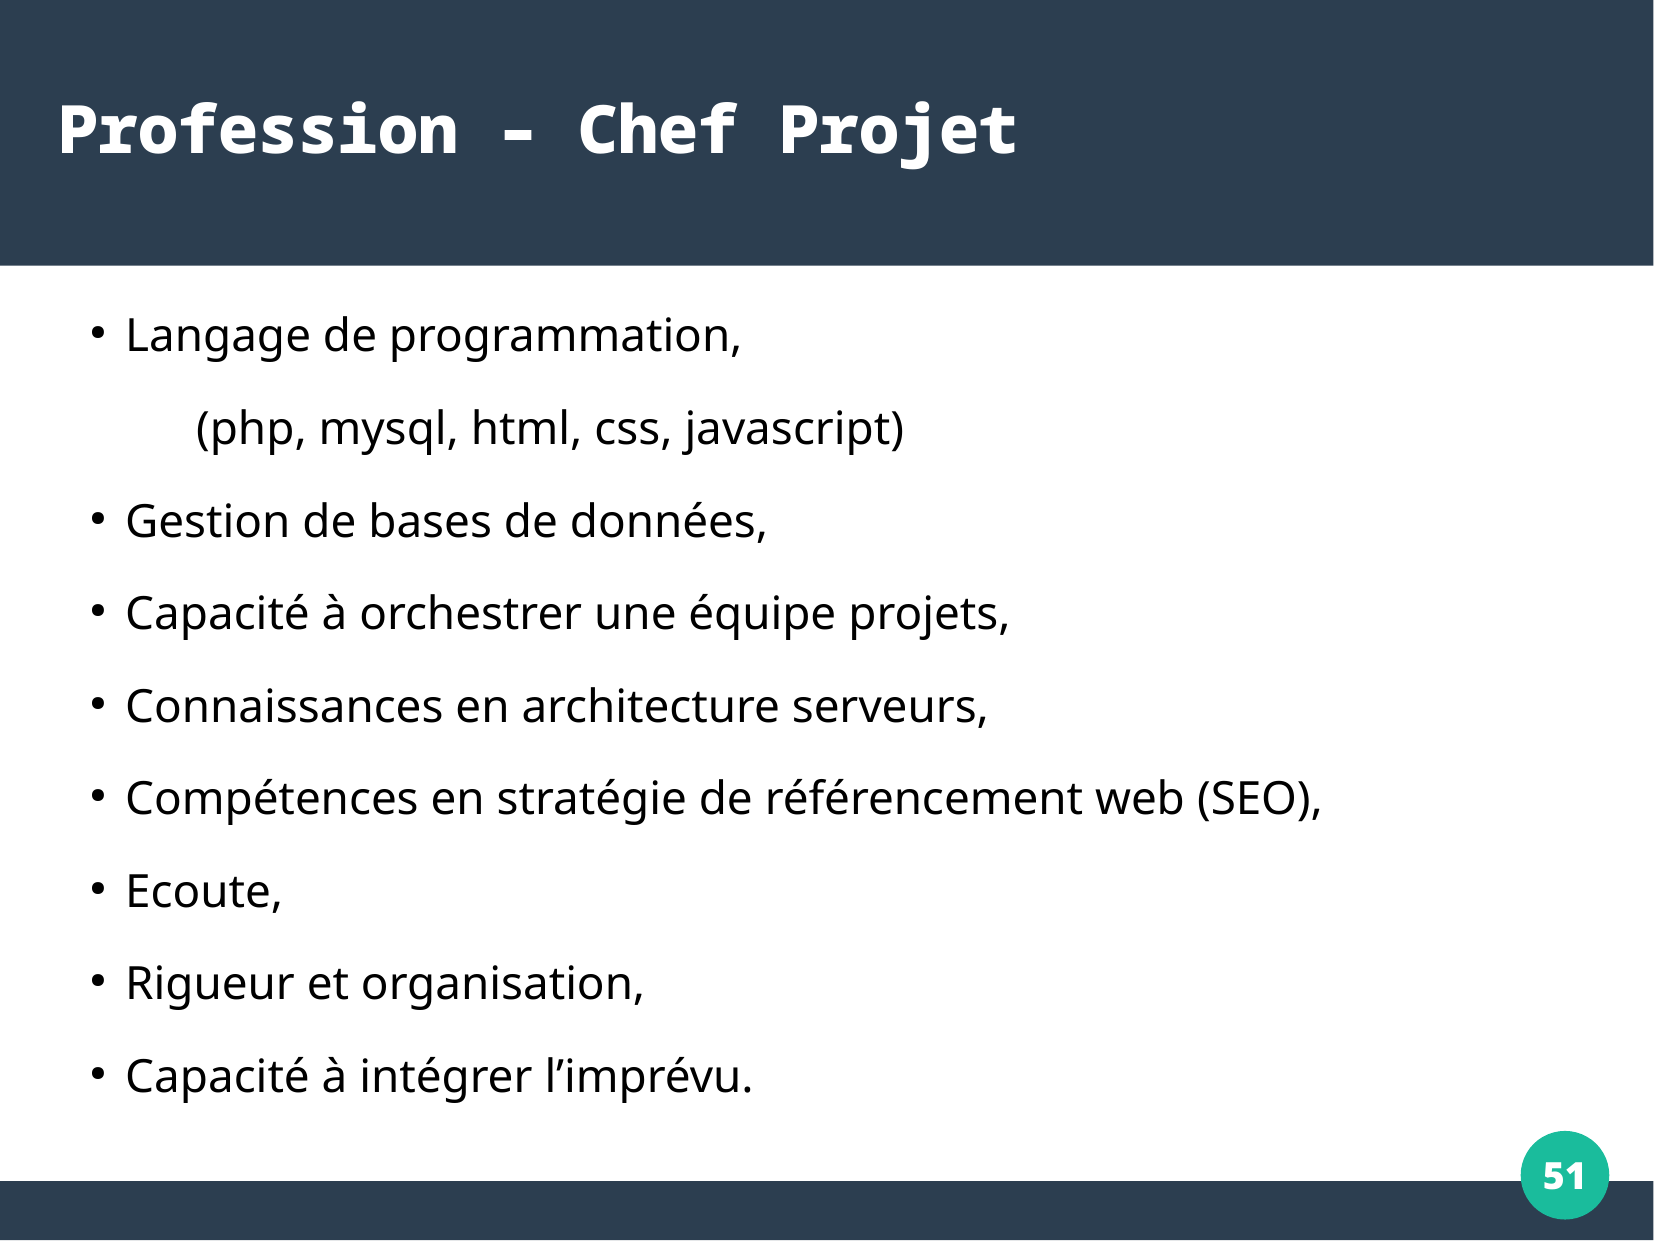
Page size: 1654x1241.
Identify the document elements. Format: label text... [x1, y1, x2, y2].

text_box Langage de programmation, (php, mysql, html, css, javascript) Gestion de bases de données, Capacité à orchestrer une équipe projets, Connaissances en architecture serveurs, Compétences en stratégie de référencement web (SEO), Ecoute, Rigueur et organisation, Capacité à intégrer l’imprévu. [75, 295, 1576, 1233]
title Profession – Chef Projet [59, 49, 1595, 207]
